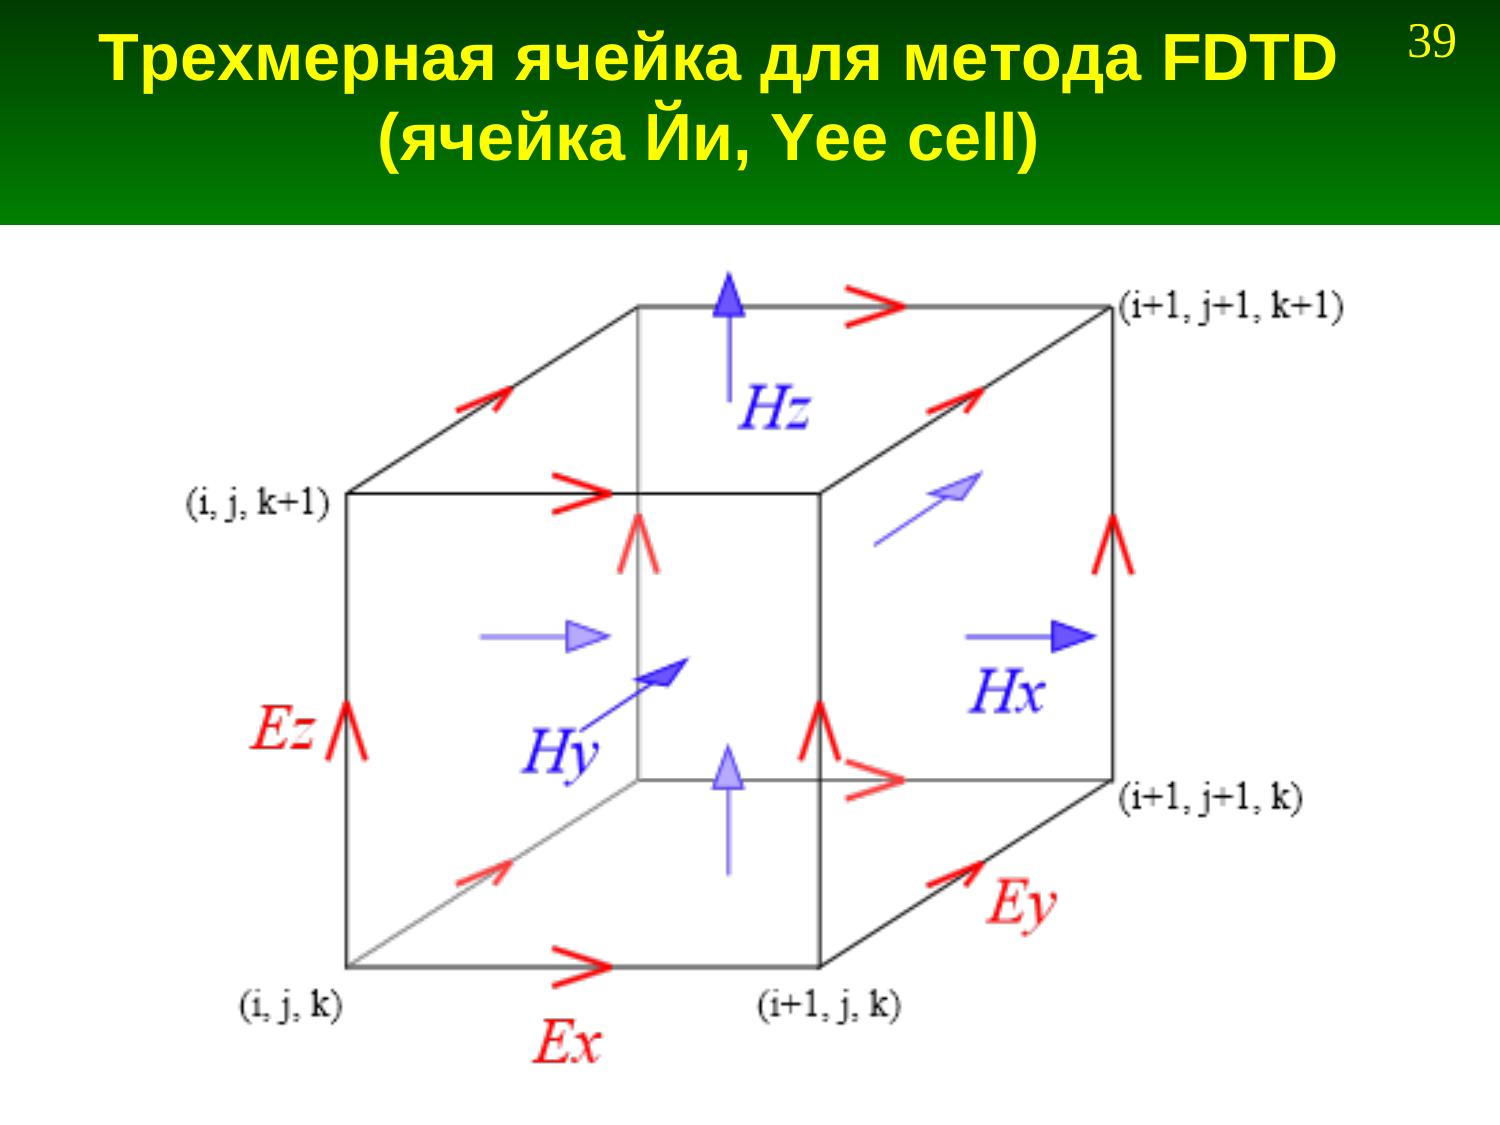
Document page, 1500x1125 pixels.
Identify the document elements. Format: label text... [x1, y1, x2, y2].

picture [171, 253, 1371, 1099]
title Трехмерная ячейка для метода FDTD (ячейка Йи, Yee cell) [20, 0, 1399, 222]
